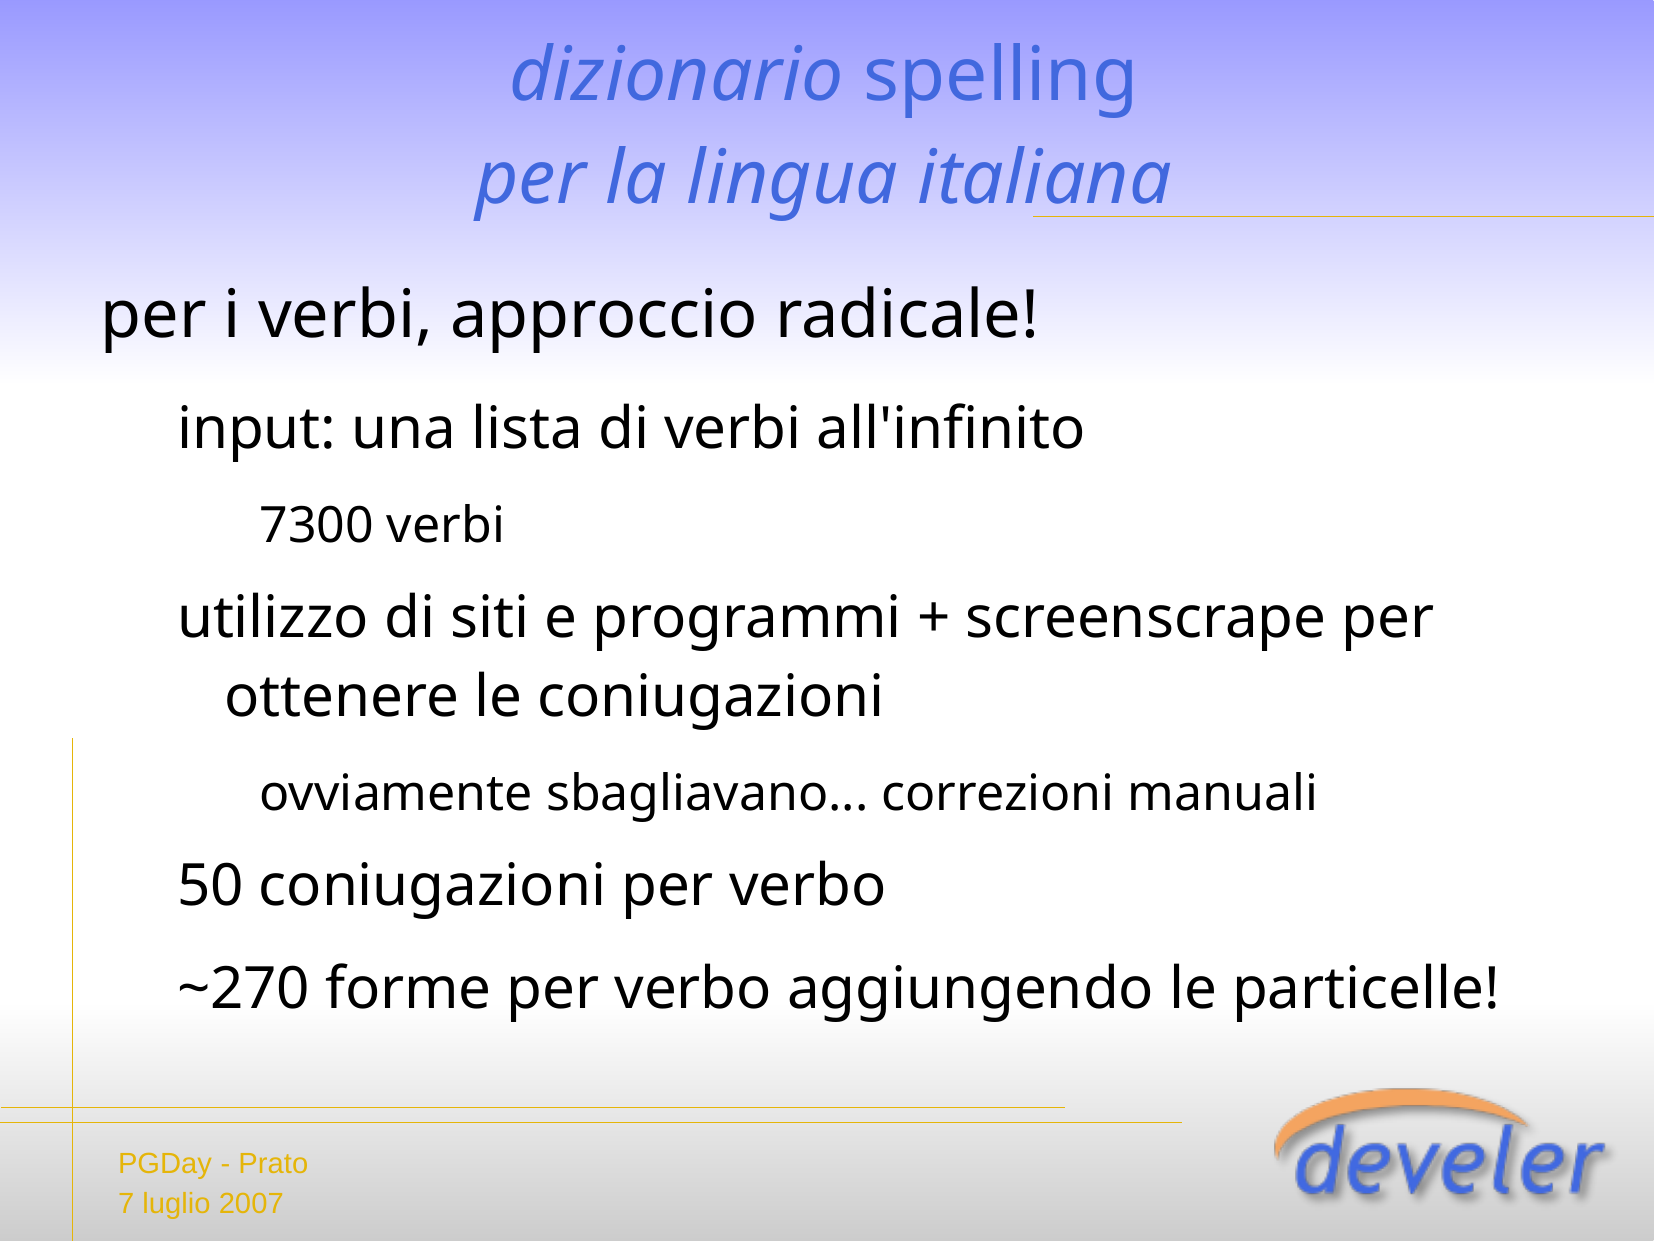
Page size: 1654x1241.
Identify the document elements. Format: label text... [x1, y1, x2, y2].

list per i verbi, approccio radicale! input: una lista di verbi all'infinito 7300 verbi utilizzo di siti e programmi + screenscrape per ottenere le coniugazioni ovviamente sbagliavano... correzioni manuali 50 coniugazioni per verbo ~270 forme per verbo aggiungendo le particelle! [82, 265, 1571, 1093]
title dizionario spelling per la lingua italiana [82, 29, 1565, 217]
picture [1269, 1083, 1622, 1211]
